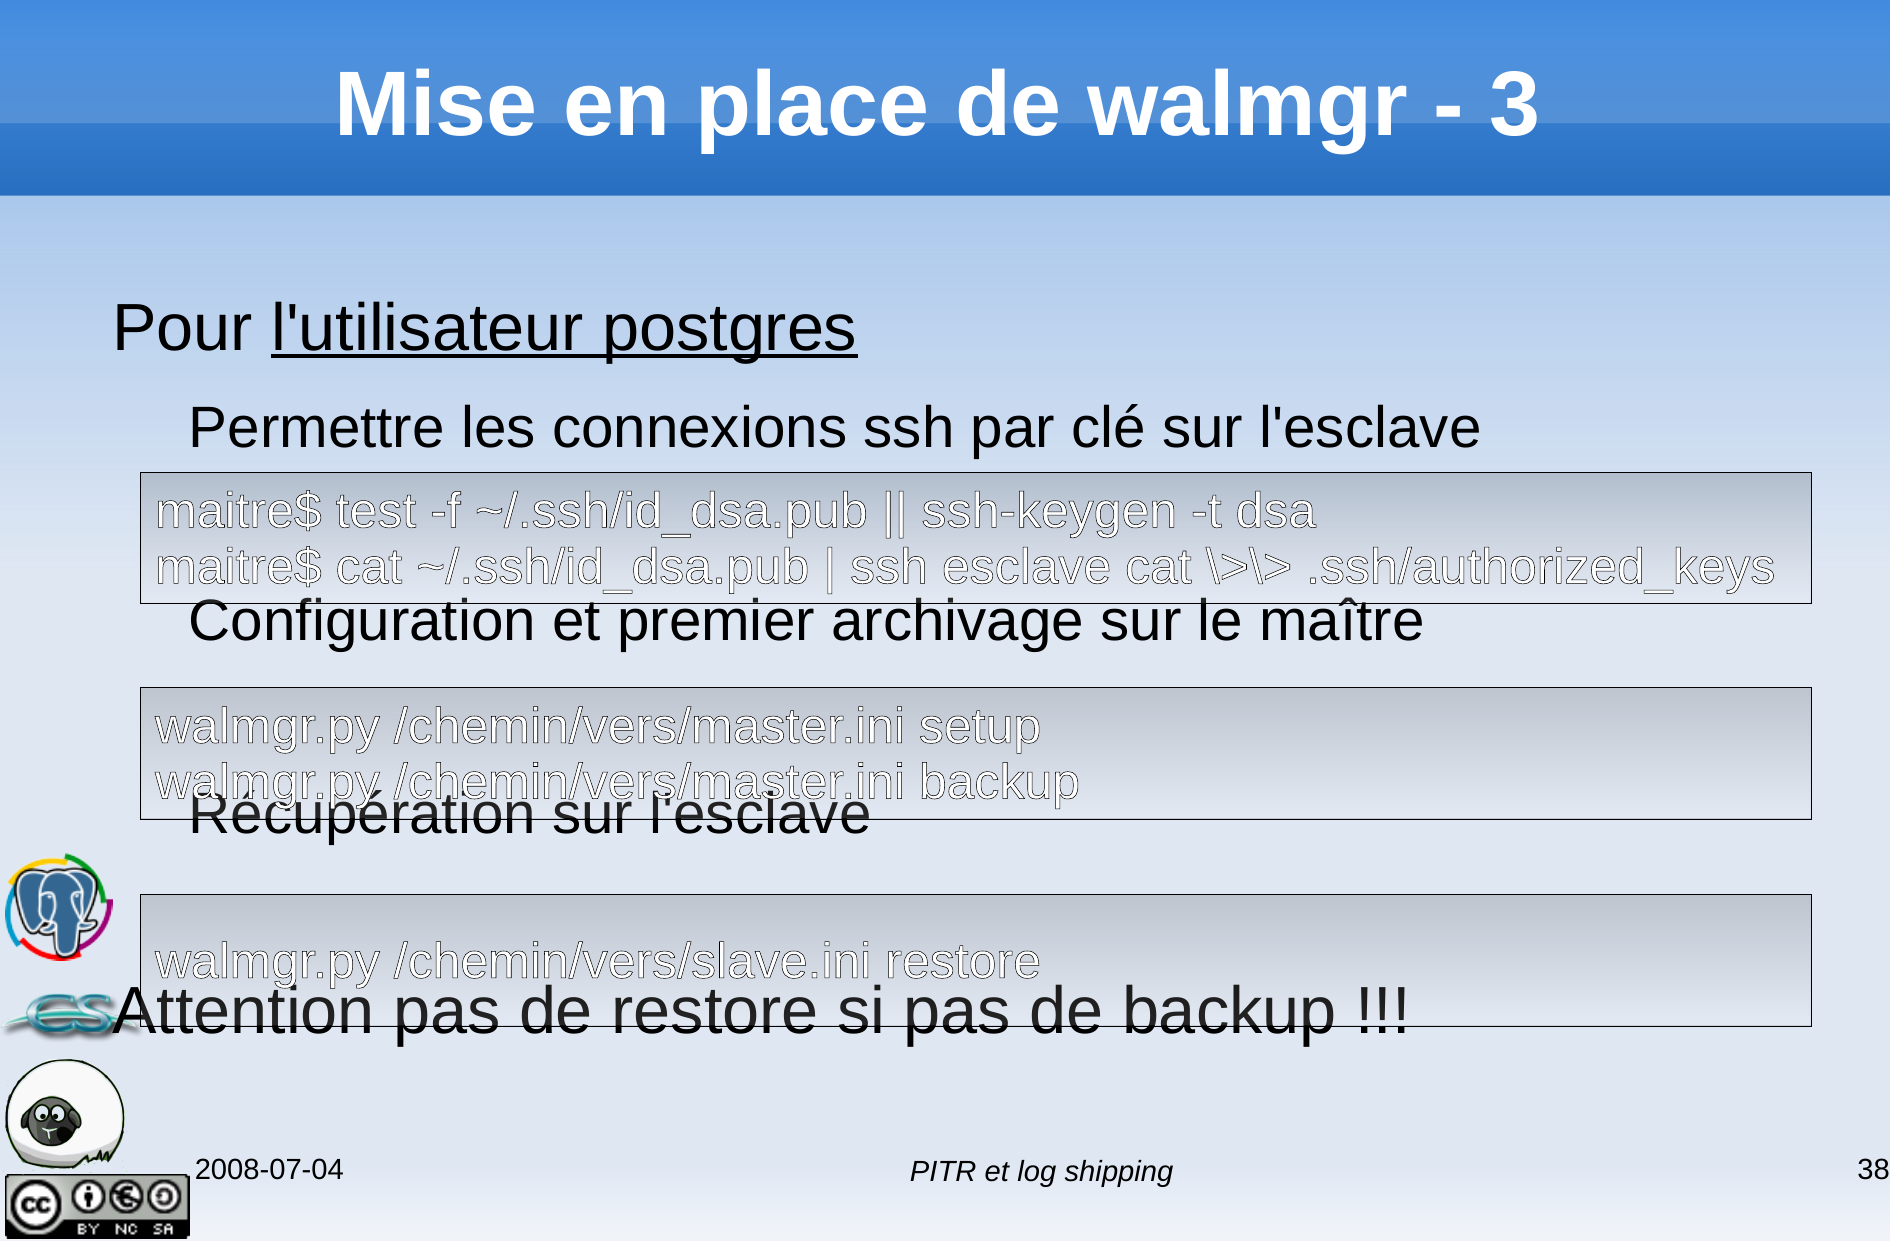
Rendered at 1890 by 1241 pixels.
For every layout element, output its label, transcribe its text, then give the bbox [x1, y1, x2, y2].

title Mise en place de walmgr - 3 [87, 7, 1789, 200]
text_box walmgr.py /chemin/vers/master.ini setup walmgr.py /chemin/vers/master.ini backup [140, 687, 1812, 820]
text_box maitre$ test -f ~/.ssh/id_dsa.pub || ssh-keygen -t dsa maitre$ cat ~/.ssh/id_dsa.pub | ssh esclave cat \>\> .ssh/authorized_keys [140, 472, 1812, 604]
list Pour l'utilisateur postgres Permettre les connexions ssh par clé sur l'esclave Configuration et premier archivage sur le maître Récupération sur l'esclave Attention pas de restore si pas de backup !!! [94, 290, 1796, 1112]
text_box walmgr.py /chemin/vers/slave.ini restore [140, 894, 1812, 1027]
picture [0, 0, 1890, 1241]
